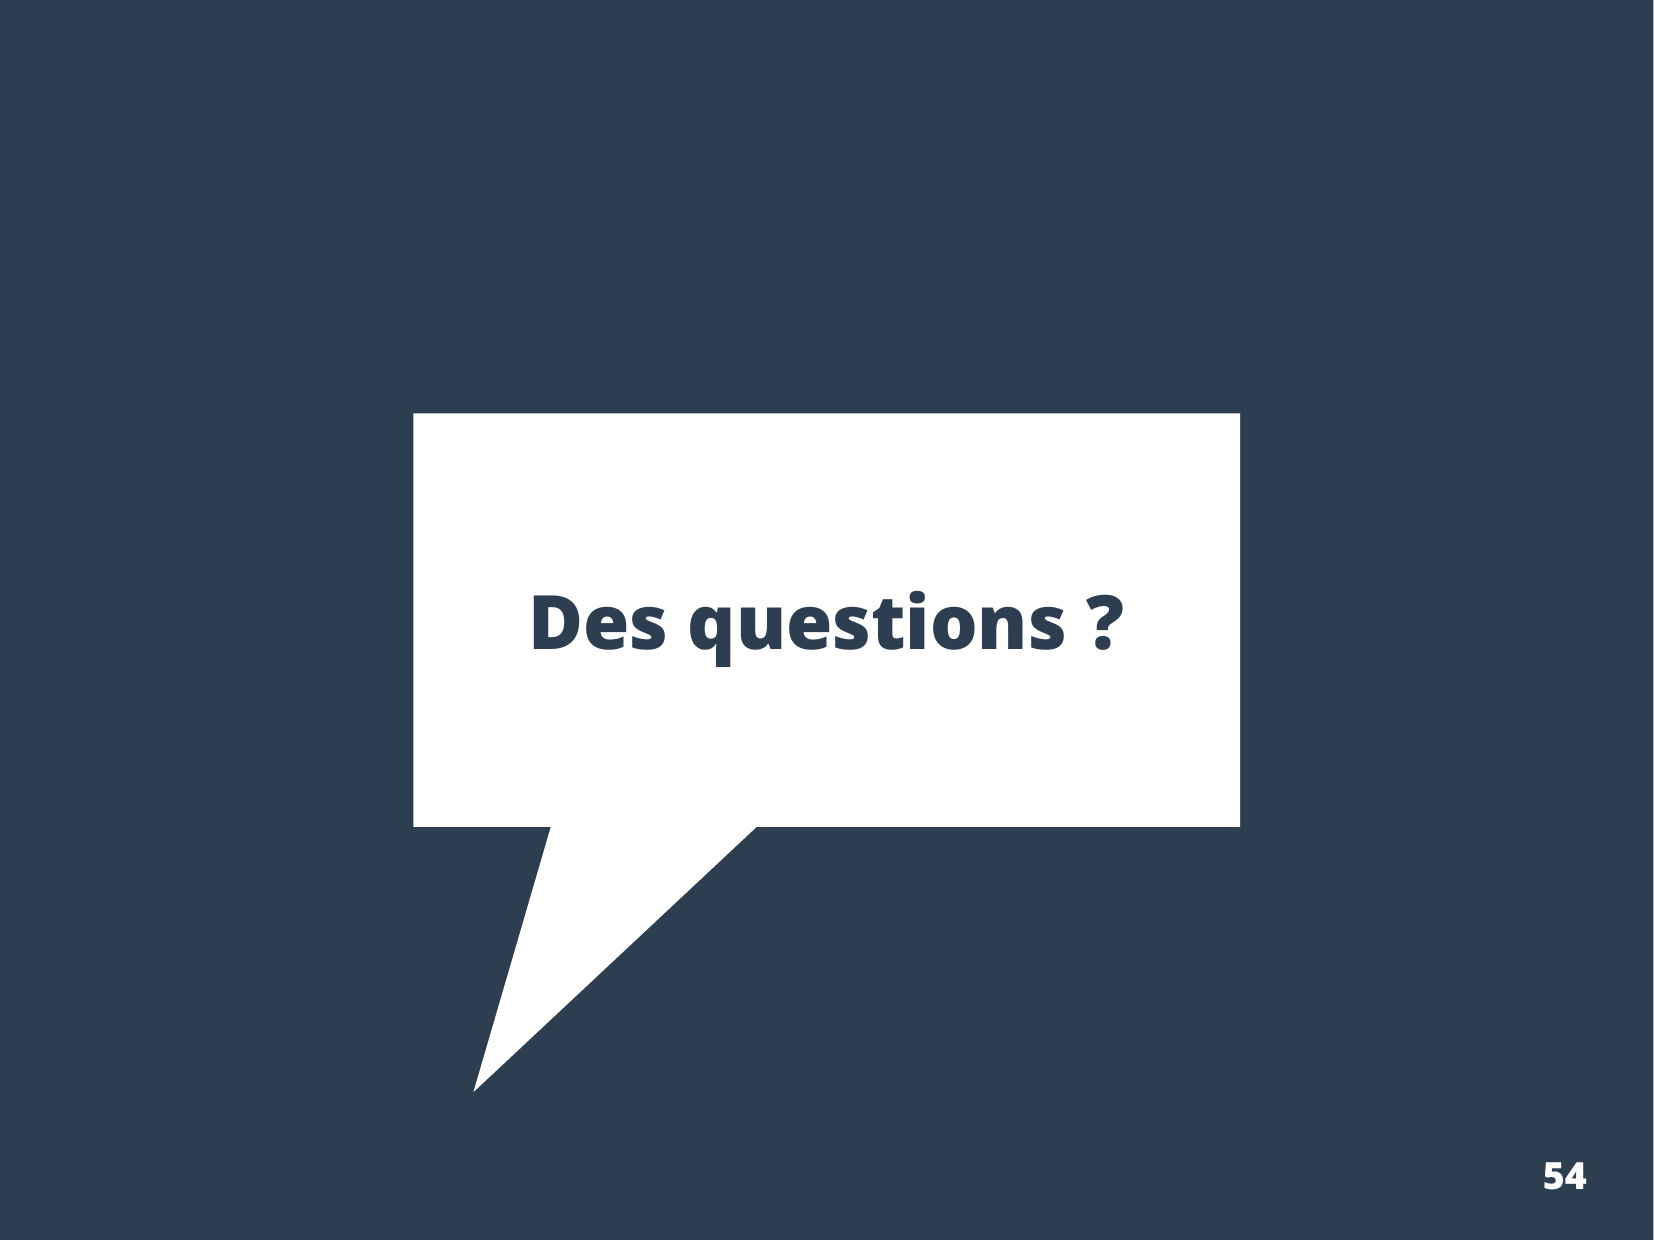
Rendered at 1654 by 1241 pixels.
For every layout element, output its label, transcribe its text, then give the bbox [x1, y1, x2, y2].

title Des questions ? [442, 442, 1211, 798]
